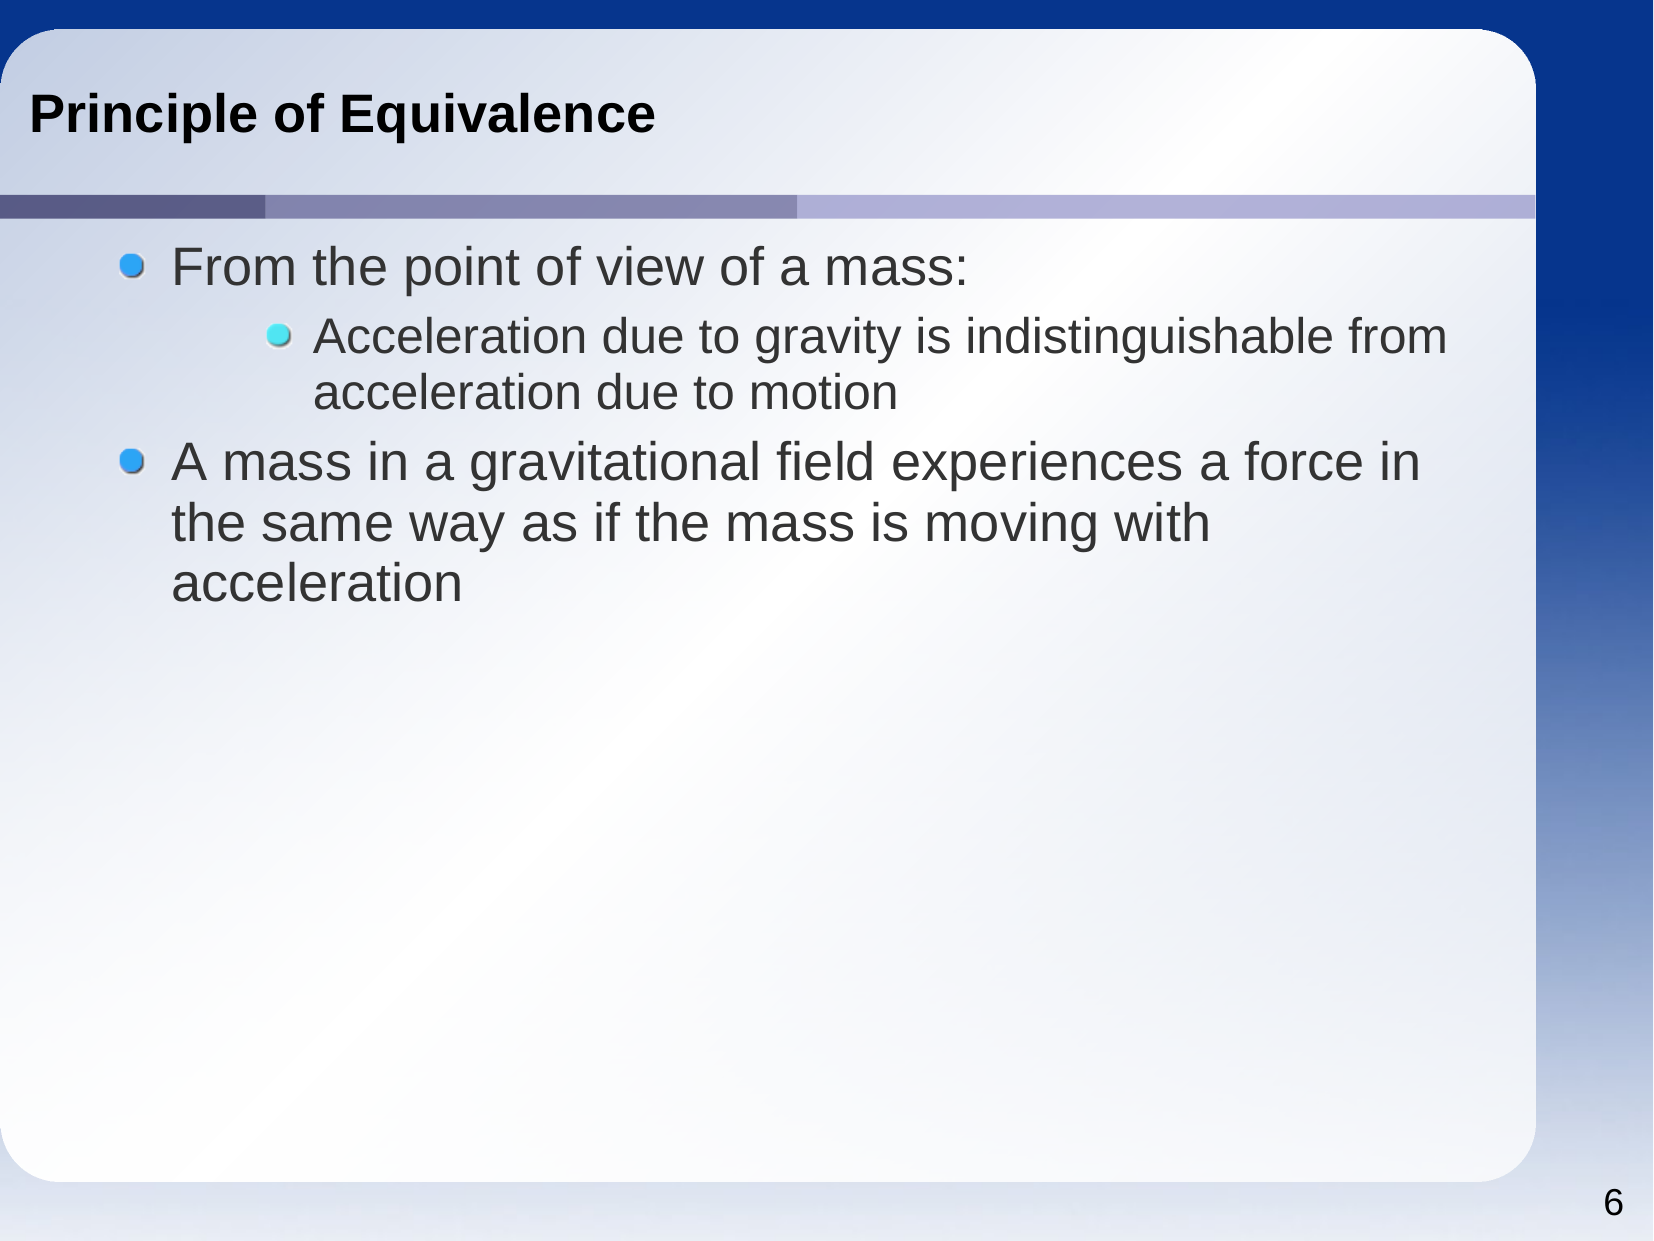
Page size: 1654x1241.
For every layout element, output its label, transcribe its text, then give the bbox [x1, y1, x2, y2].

list From the point of view of a mass: Acceleration due to gravity is indistinguishable from acceleration due to motion A mass in a gravitational field experiences a force in the same way as if the mass is moving with acceleration [29, 236, 1506, 1152]
picture [0, 0, 1654, 1241]
title Principle of Equivalence [29, 49, 1506, 178]
